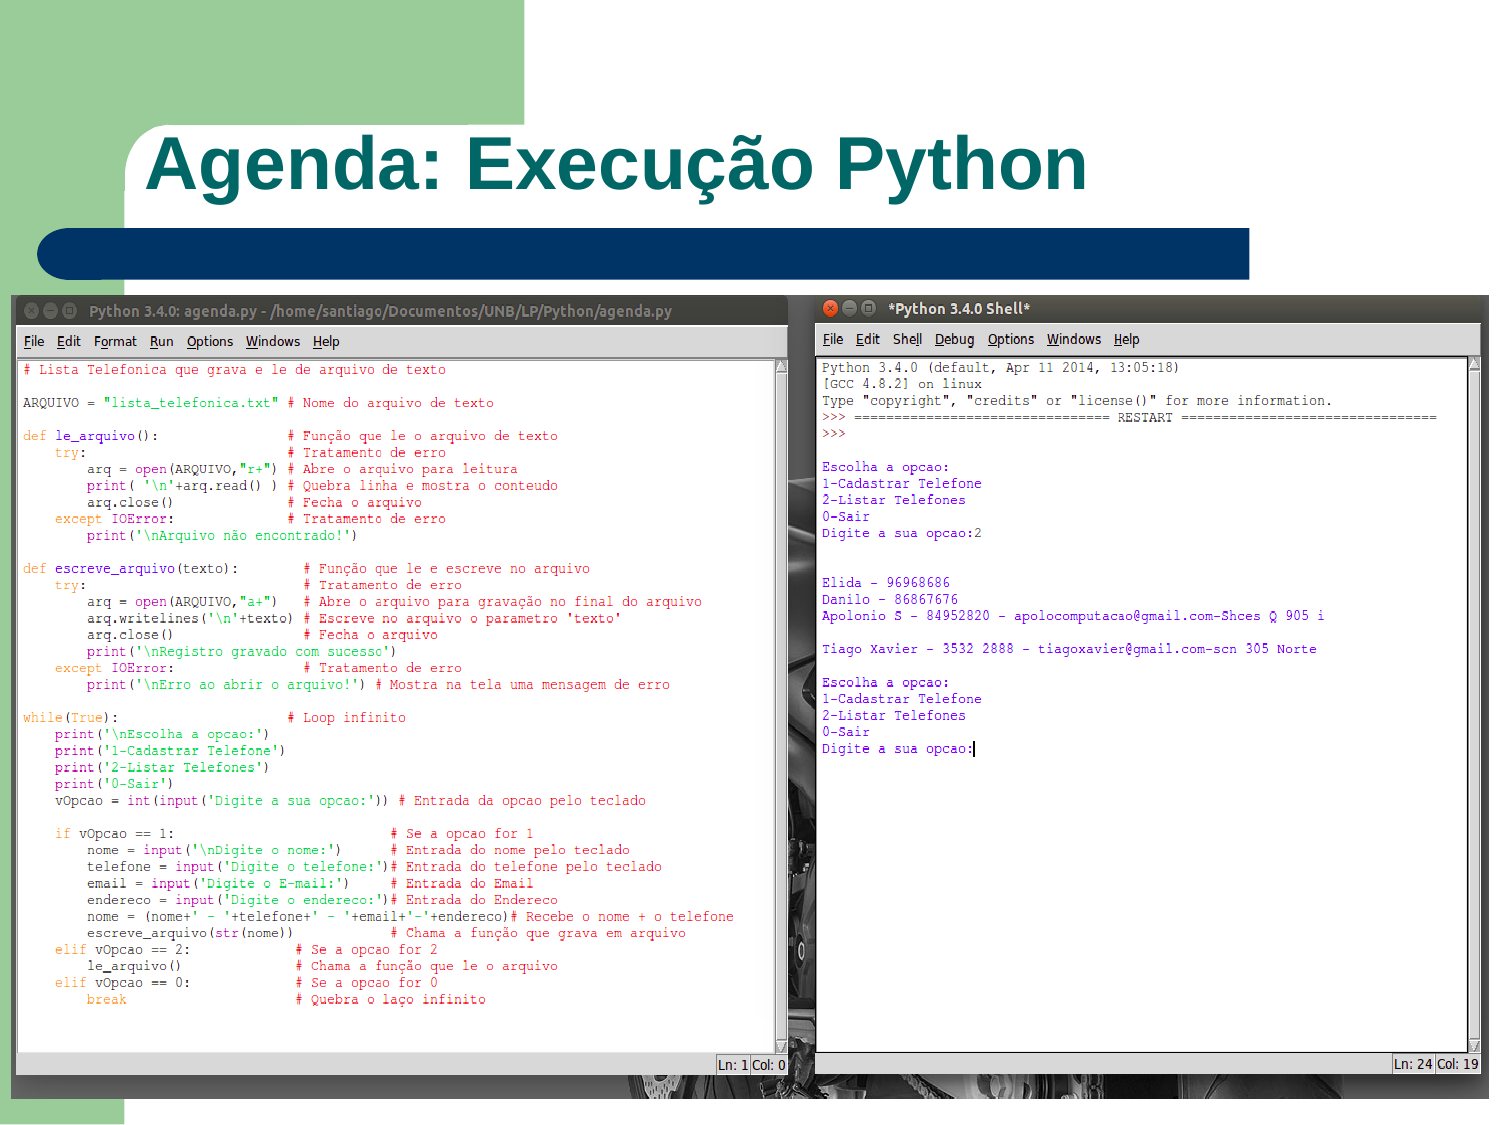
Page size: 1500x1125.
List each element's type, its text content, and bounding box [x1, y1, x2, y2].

text_box <número> [12, 1099, 138, 1105]
title Agenda: Execução Python [129, 49, 1500, 214]
picture [11, 295, 1489, 1099]
